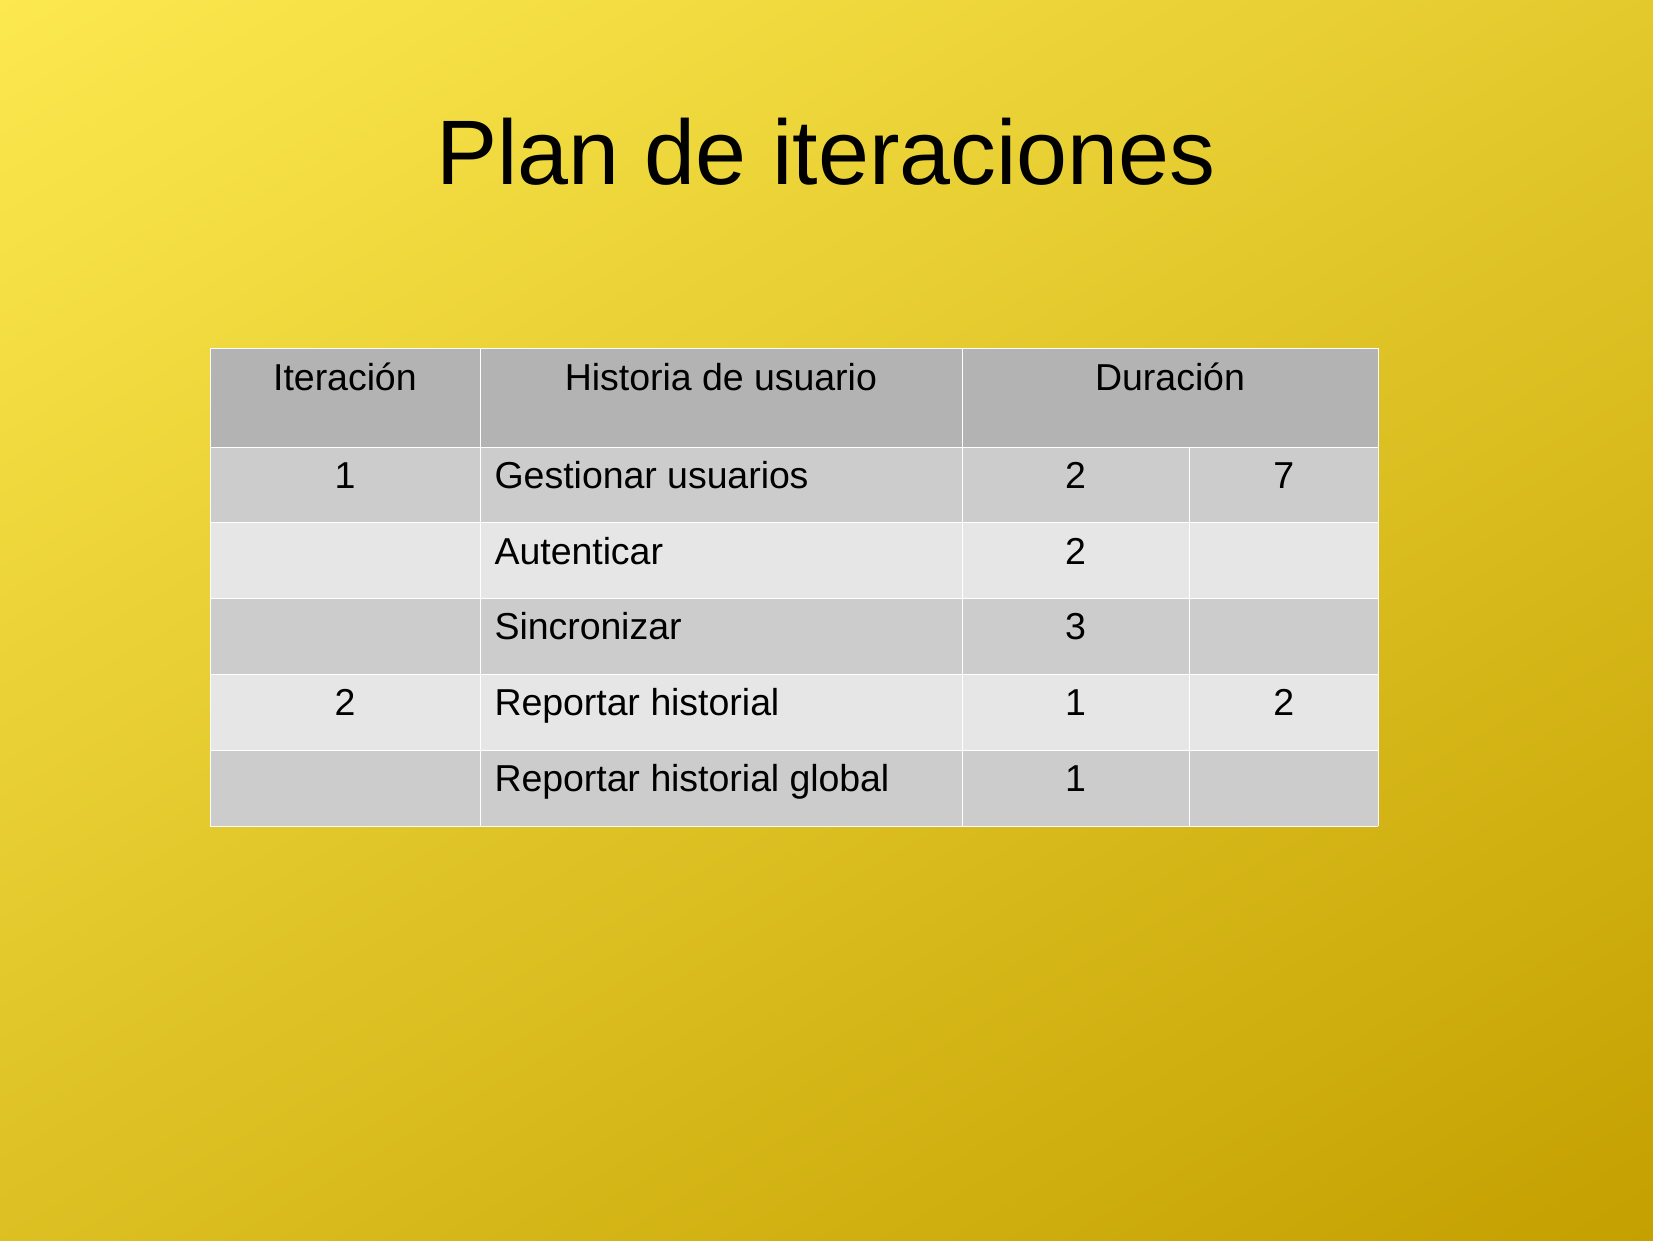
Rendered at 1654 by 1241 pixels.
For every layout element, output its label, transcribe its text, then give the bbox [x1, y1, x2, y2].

table_cell 3 [963, 599, 1189, 674]
table_cell [211, 523, 480, 598]
table_cell Sincronizar [481, 599, 962, 674]
title Plan de iteraciones [82, 49, 1571, 257]
table_cell Autenticar [481, 523, 962, 598]
table_cell Reportar historial [481, 675, 962, 750]
table_cell 1 [211, 448, 480, 522]
table_cell 1 [963, 751, 1189, 826]
table_cell Gestionar usuarios [481, 448, 962, 522]
table_cell Reportar historial global [481, 751, 962, 826]
table_header Iteración [211, 349, 480, 447]
table_cell 2 [211, 675, 480, 750]
table_cell [1190, 599, 1378, 674]
table_cell 1 [963, 675, 1189, 750]
table_cell [211, 751, 480, 826]
table_cell 2 [963, 448, 1189, 522]
table_header Duración [963, 349, 1378, 447]
table_cell 2 [1190, 675, 1378, 750]
table_cell 2 [963, 523, 1189, 598]
table_cell [1190, 751, 1378, 826]
table_cell 7 [1190, 448, 1378, 522]
table_header Historia de usuario [481, 349, 962, 447]
table_cell [211, 599, 480, 674]
table_cell [1190, 523, 1378, 598]
